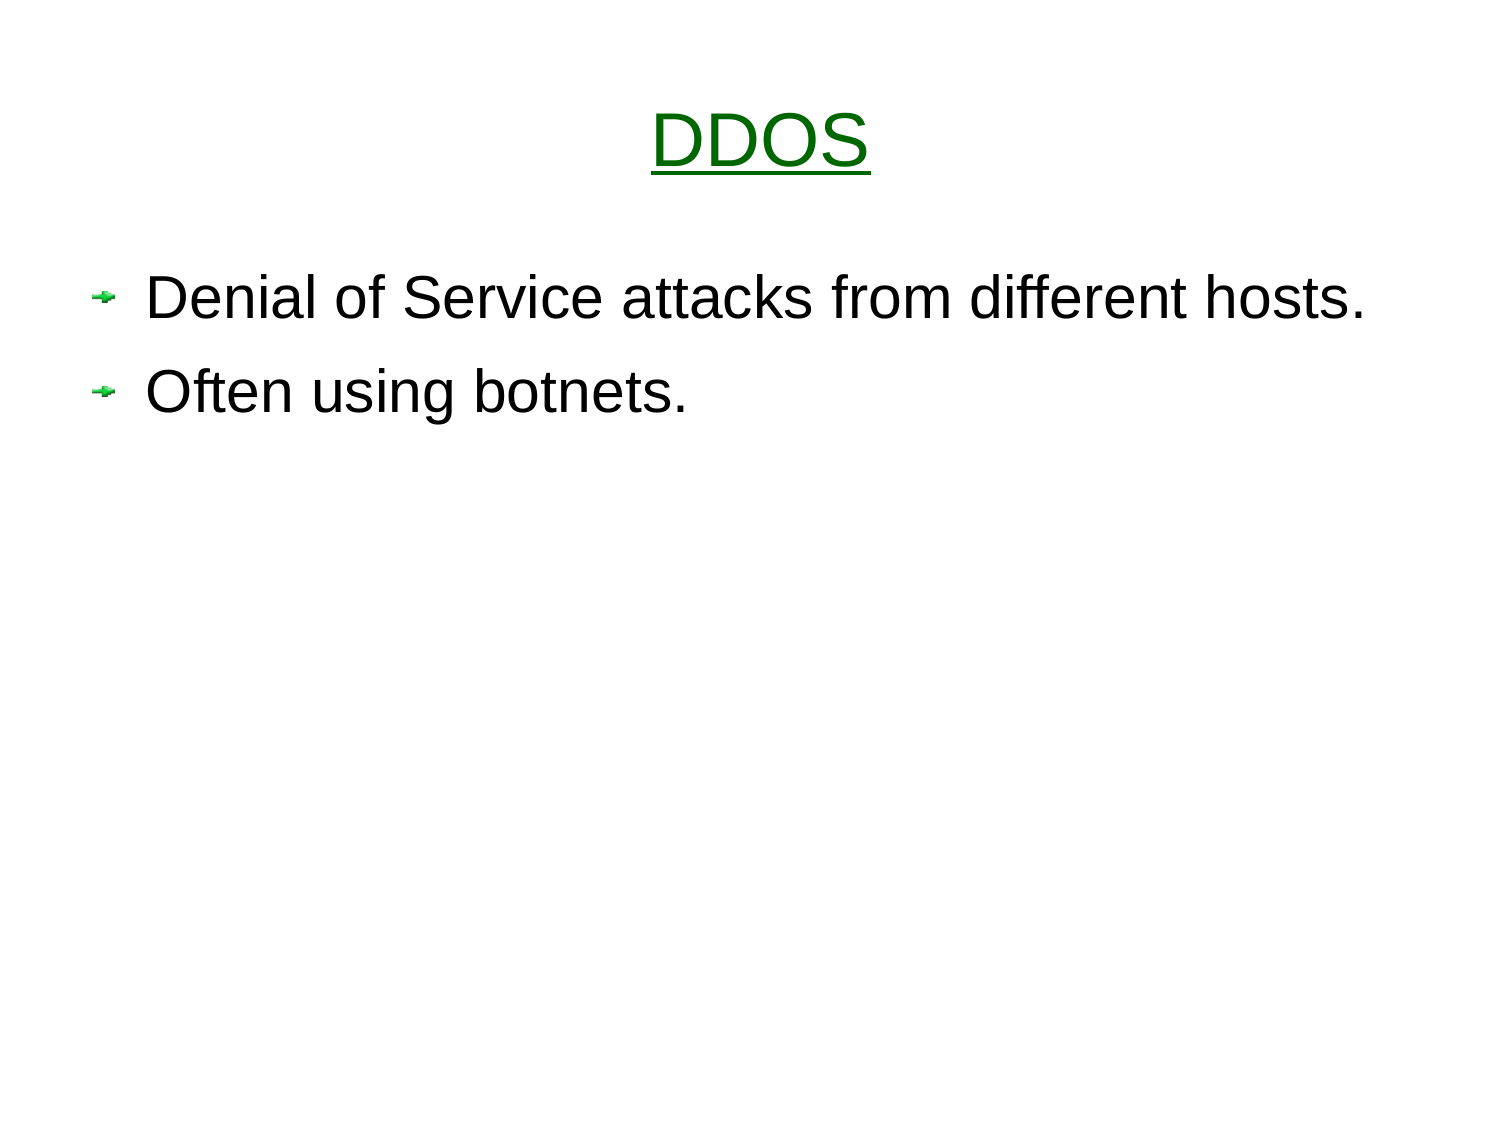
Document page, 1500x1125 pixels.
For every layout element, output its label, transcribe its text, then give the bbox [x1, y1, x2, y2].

title DDOS [75, 44, 1447, 236]
list Denial of Service attacks from different hosts. Often using botnets. [75, 263, 1447, 997]
